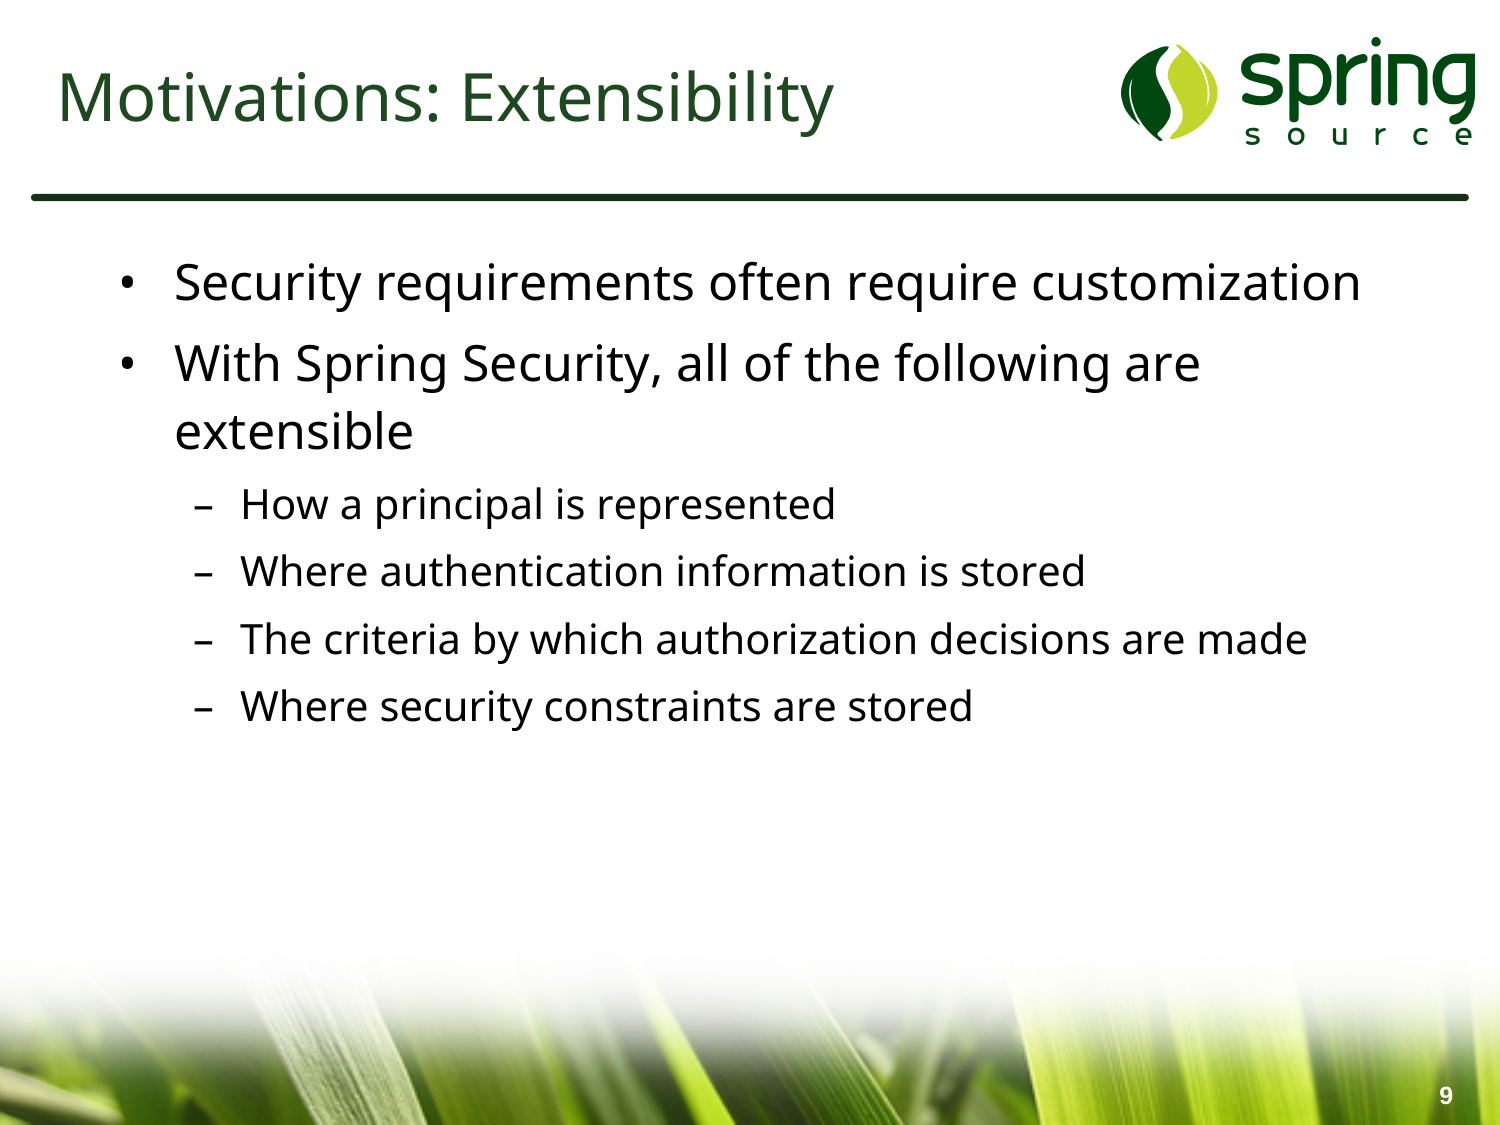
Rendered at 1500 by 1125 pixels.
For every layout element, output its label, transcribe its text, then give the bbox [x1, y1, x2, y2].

picture [1121, 37, 1475, 145]
title Motivations: Extensibility [56, 14, 1089, 176]
list Security requirements often require customization With Spring Security, all of the following are extensible How a principal is represented Where authentication information is stored The criteria by which authorization decisions are made Where security constraints are stored [103, 239, 1394, 821]
picture [0, 944, 1500, 1125]
